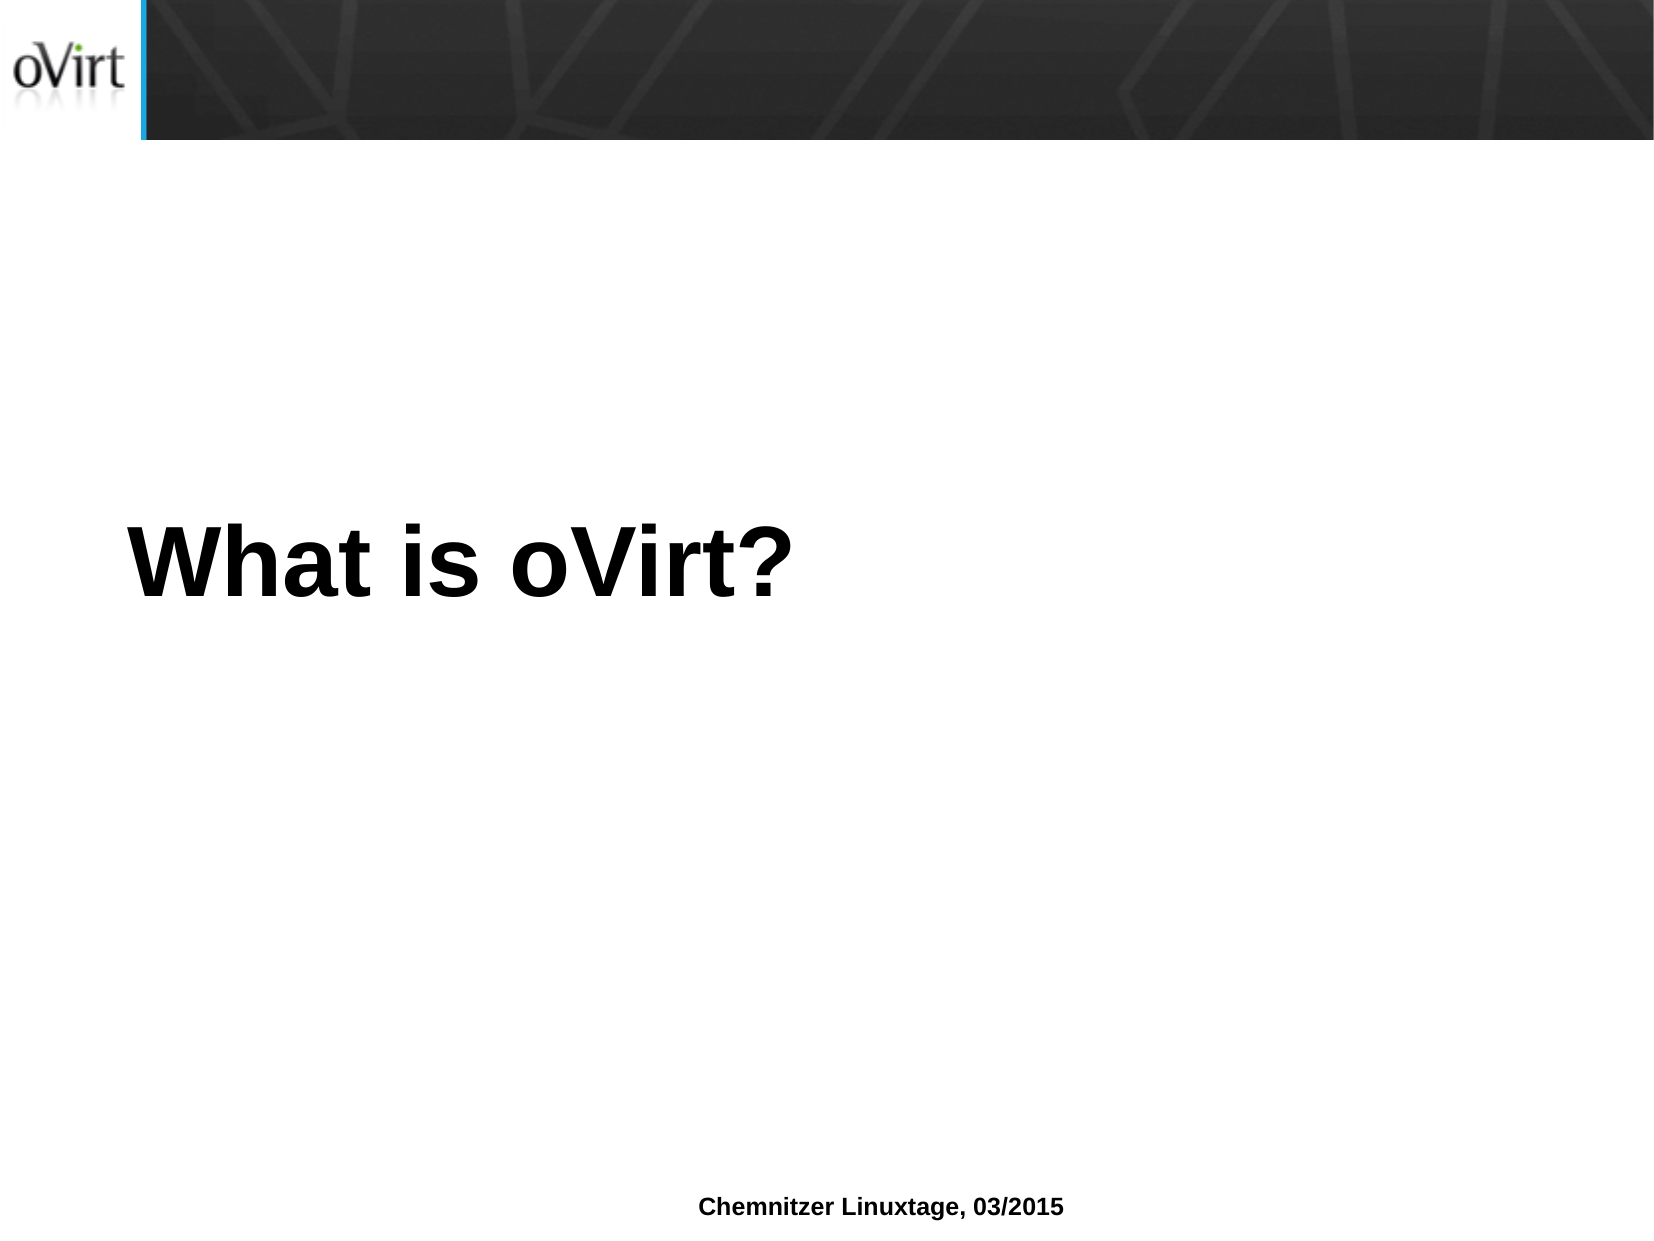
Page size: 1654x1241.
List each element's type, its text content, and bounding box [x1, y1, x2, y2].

text_box What is oVirt? [112, 498, 1549, 737]
picture [0, 0, 1654, 140]
